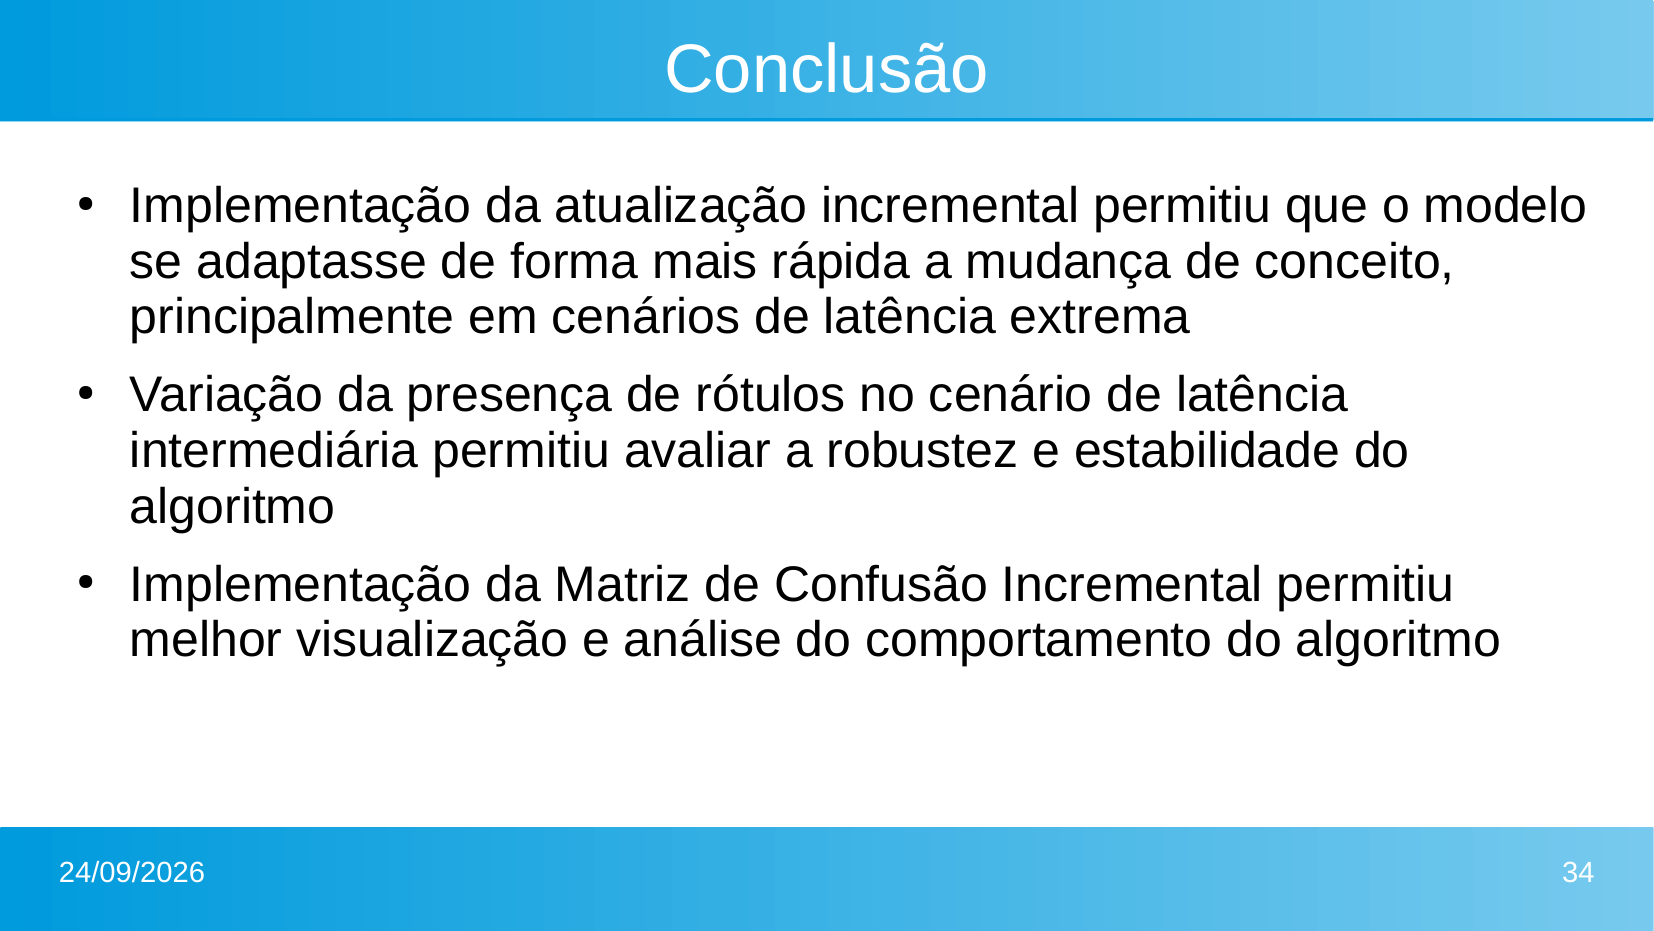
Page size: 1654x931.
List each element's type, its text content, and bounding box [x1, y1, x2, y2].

list Implementação da atualização incremental permitiu que o modelo se adaptasse de forma mais rápida a mudança de conceito, principalmente em cenários de latência extrema Variação da presença de rótulos no cenário de latência intermediária permitiu avaliar a robustez e estabilidade do algoritmo Implementação da Matriz de Confusão Incremental permitiu melhor visualização e análise do comportamento do algoritmo [59, 177, 1595, 768]
title Conclusão [59, 29, 1595, 108]
